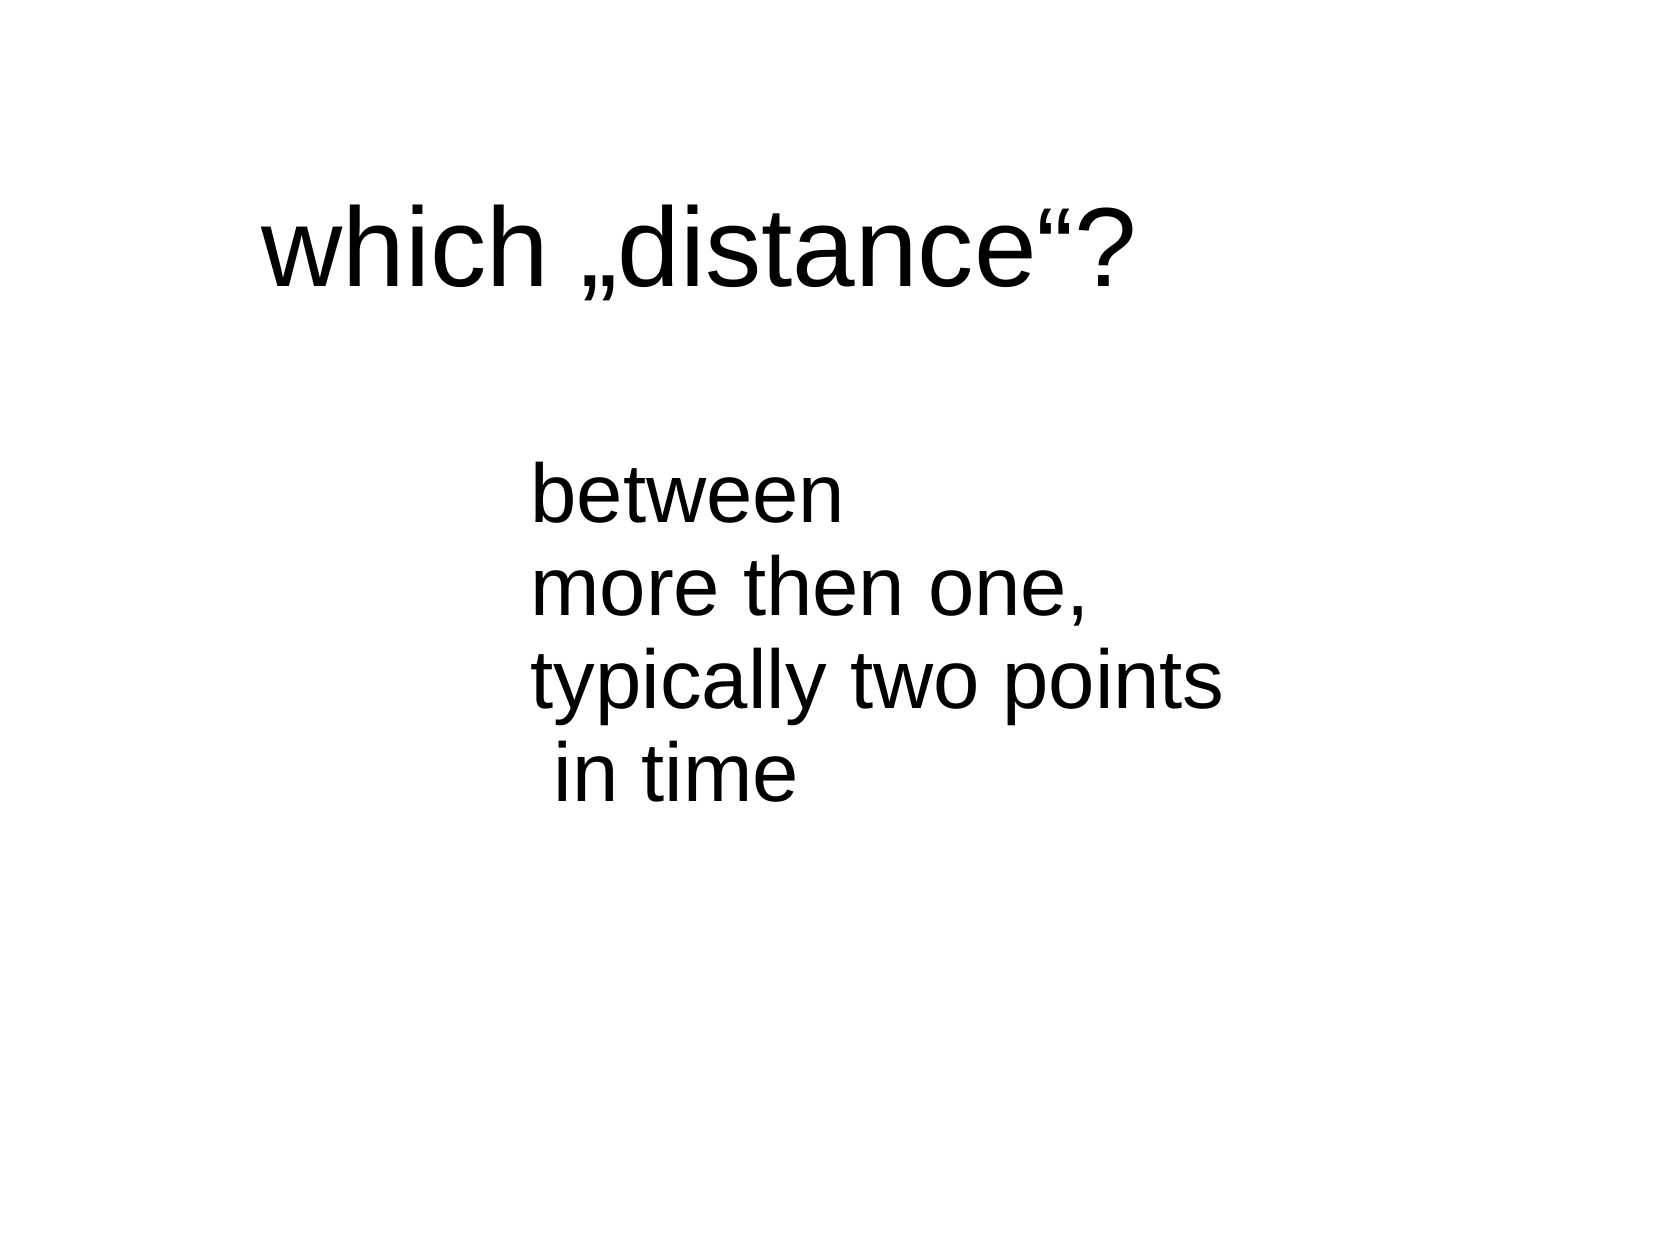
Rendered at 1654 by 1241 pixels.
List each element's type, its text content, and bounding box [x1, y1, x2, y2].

text_box between more then one, typically two points in time [515, 439, 1357, 843]
text_box which „distance“? [246, 177, 1276, 324]
